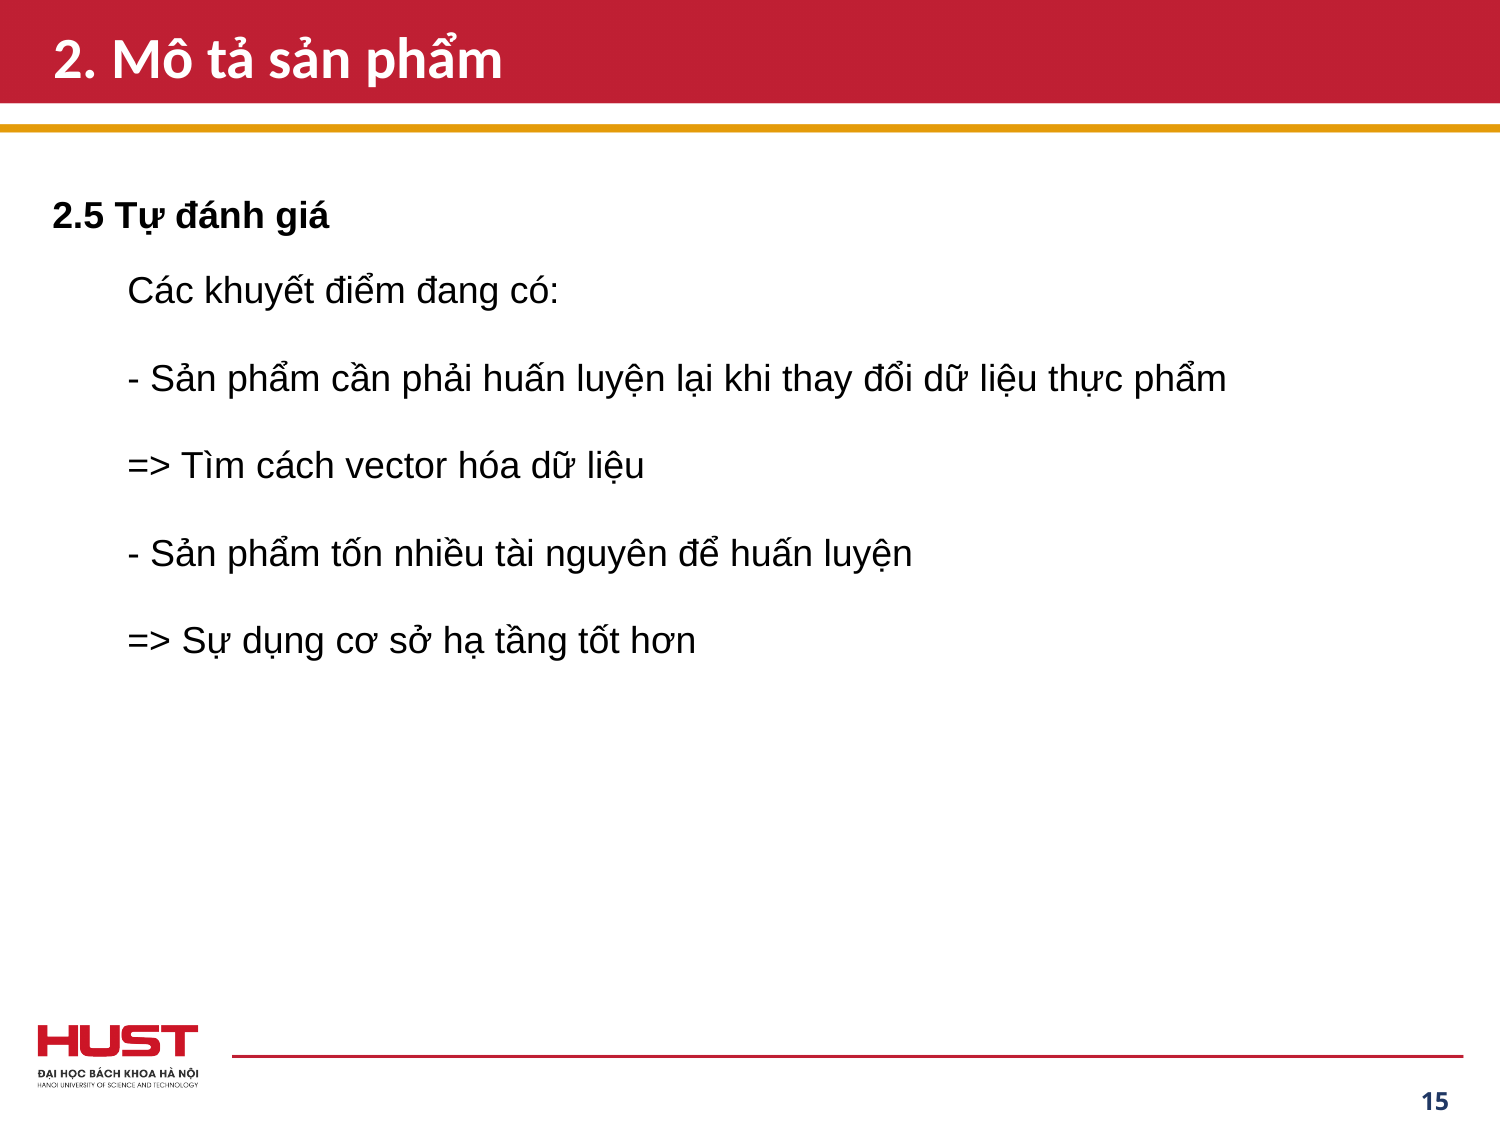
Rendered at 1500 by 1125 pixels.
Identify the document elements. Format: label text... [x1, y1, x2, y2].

text_box Các khuyết điểm đang có: - Sản phẩm cần phải huấn luyện lại khi thay đổi dữ liệu thực phẩm => Tìm cách vector hóa dữ liệu - Sản phẩm tốn nhiều tài nguyên để huấn luyện => Sự dụng cơ sở hạ tầng tốt hơn [112, 263, 1276, 938]
text_box 2.5 Tự đánh giá [37, 187, 1463, 263]
title 2. Mô tả sản phẩm [38, 12, 1462, 87]
picture [0, 0, 1500, 1125]
